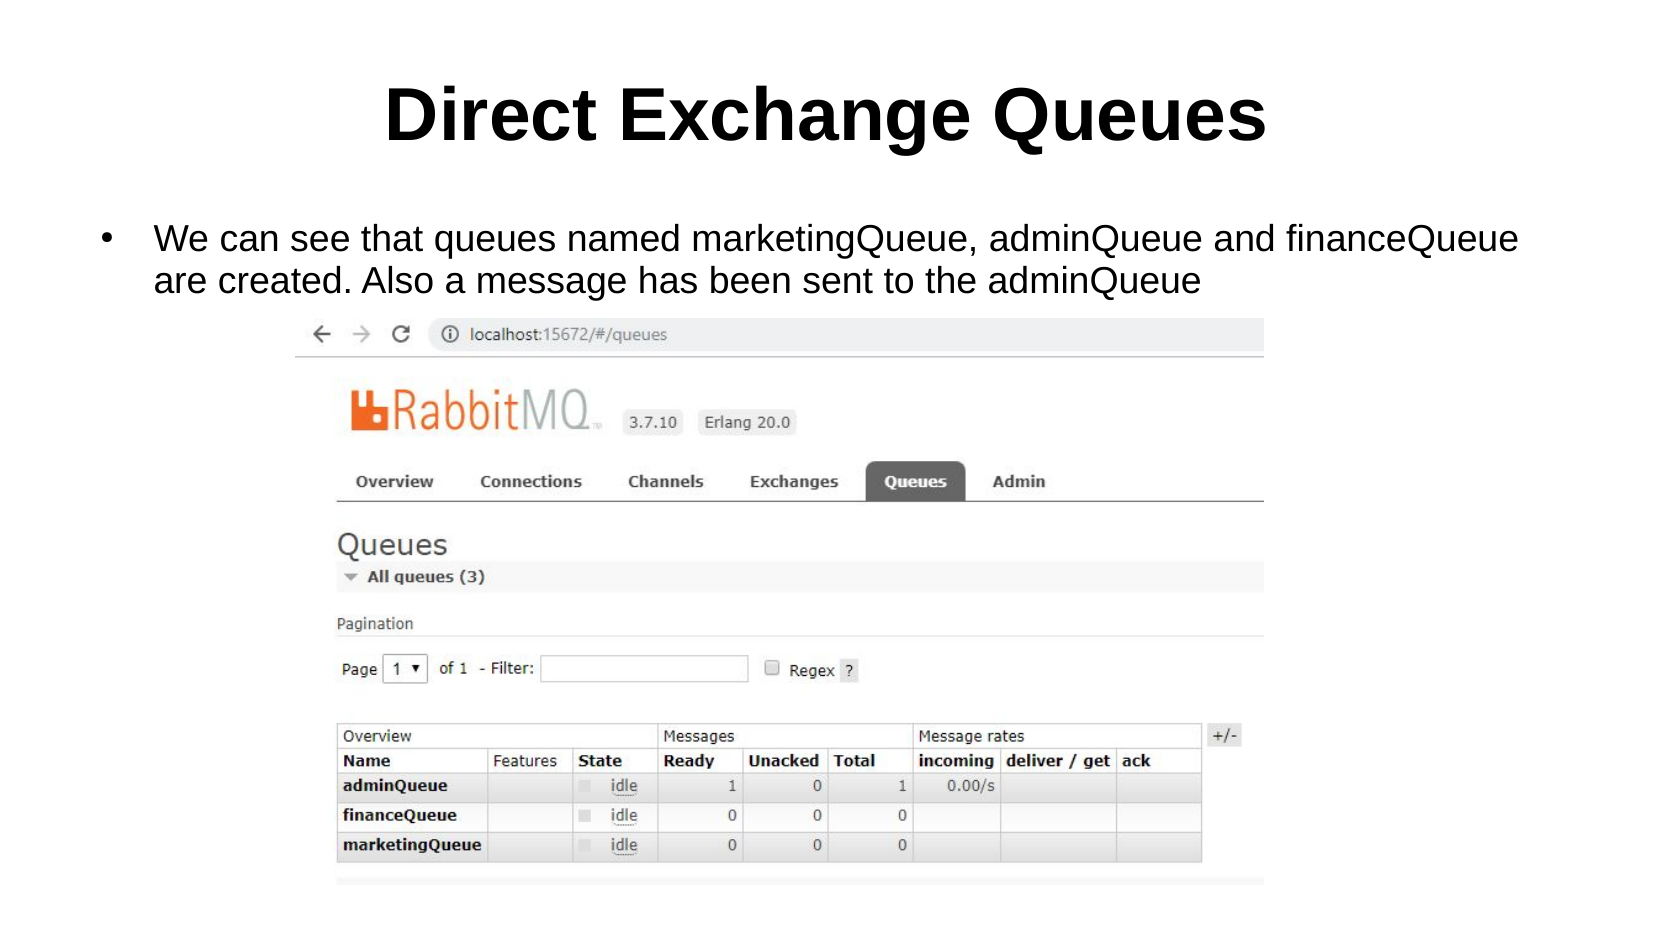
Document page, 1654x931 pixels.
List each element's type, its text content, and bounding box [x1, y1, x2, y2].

list We can see that queues named marketingQueue, adminQueue and financeQueue are created. Also a message has been sent to the adminQueue [82, 217, 1571, 758]
picture [295, 318, 1264, 885]
title Direct Exchange Queues [82, 37, 1571, 193]
